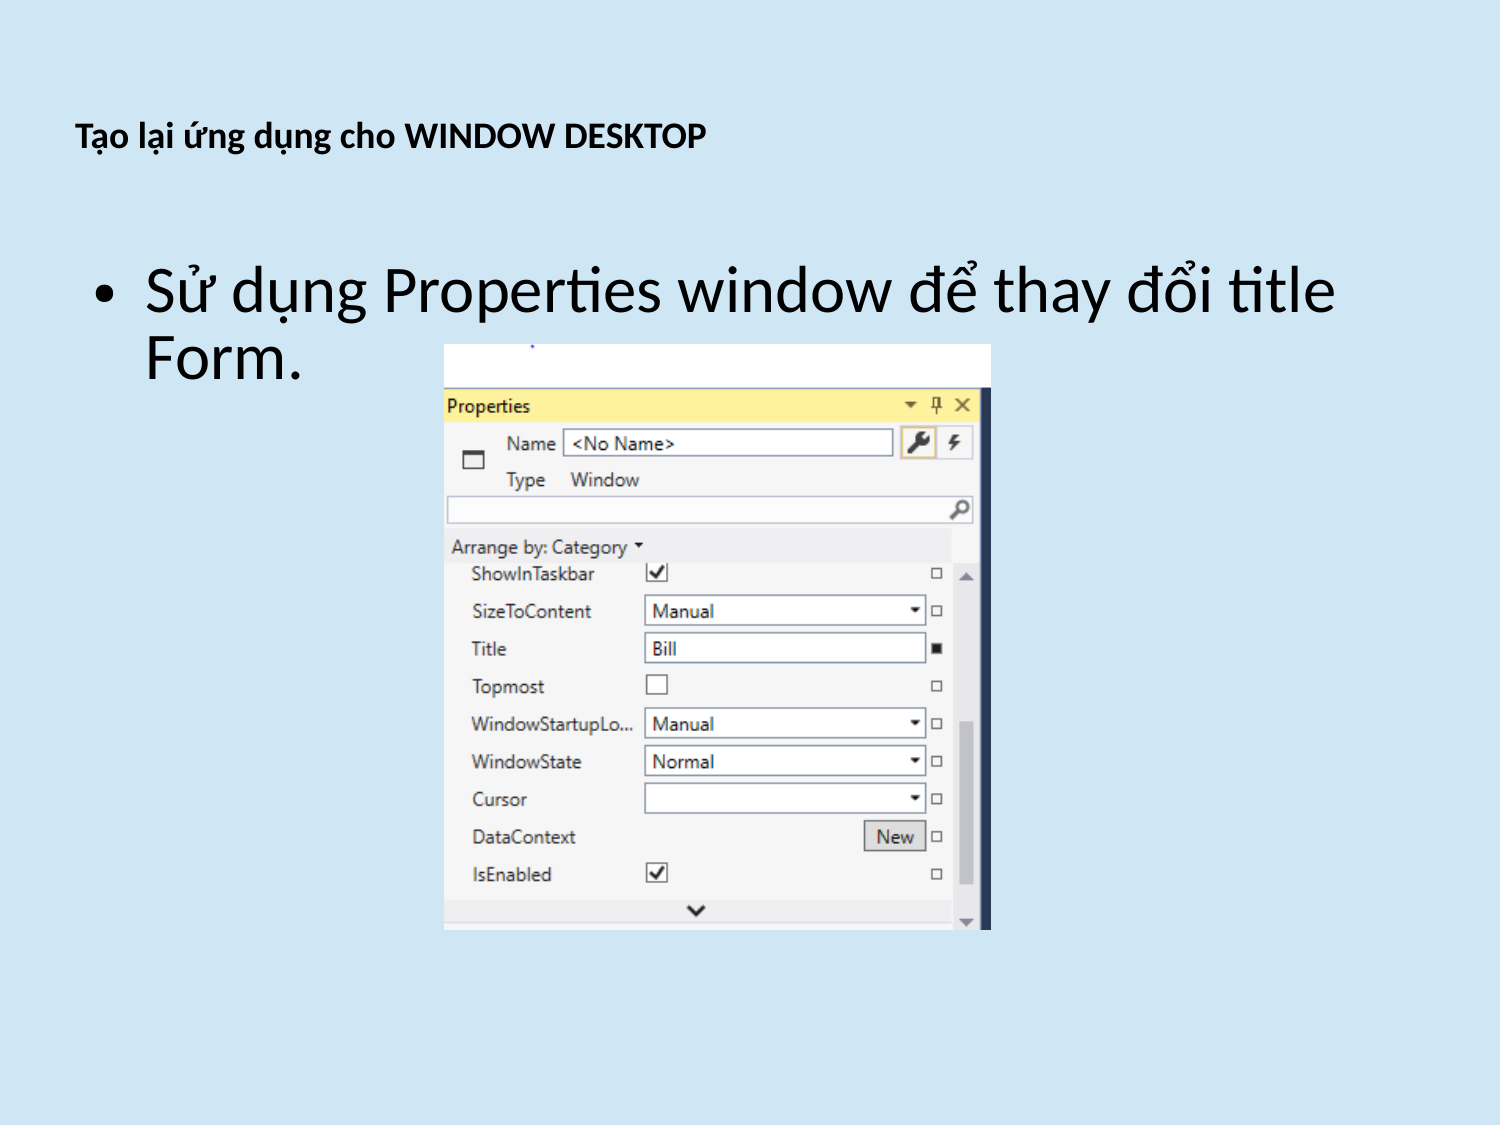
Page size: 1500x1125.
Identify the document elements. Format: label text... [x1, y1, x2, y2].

picture [444, 344, 991, 930]
title Tạo lại ứng dụng cho WINDOW DESKTOP [75, 45, 1425, 233]
list Sử dụng Properties window để thay đổi title Form. [75, 262, 1425, 1005]
